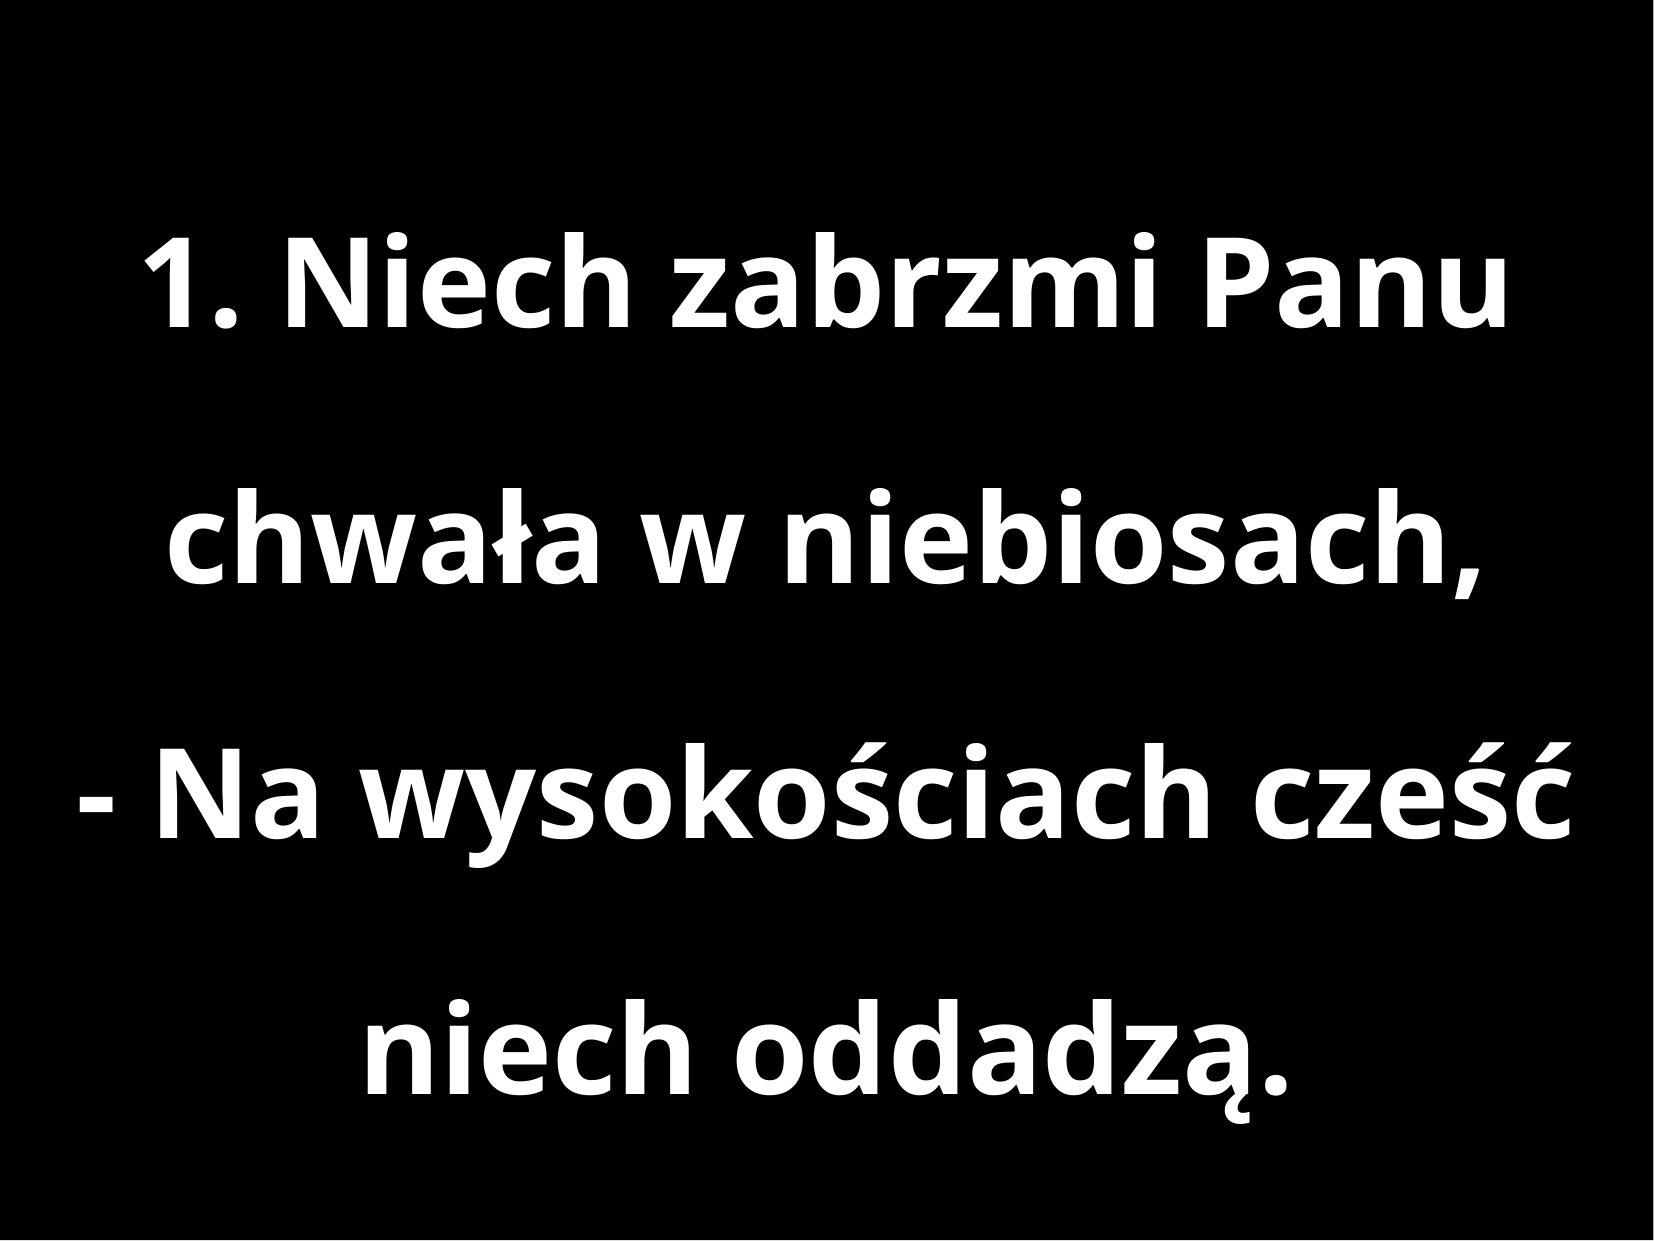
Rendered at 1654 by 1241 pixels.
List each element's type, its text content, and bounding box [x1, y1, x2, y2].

title 1. Niech zabrzmi Panu chwała w niebiosach, - Na wysokościach cześć niech oddadzą. [0, 0, 1654, 1241]
